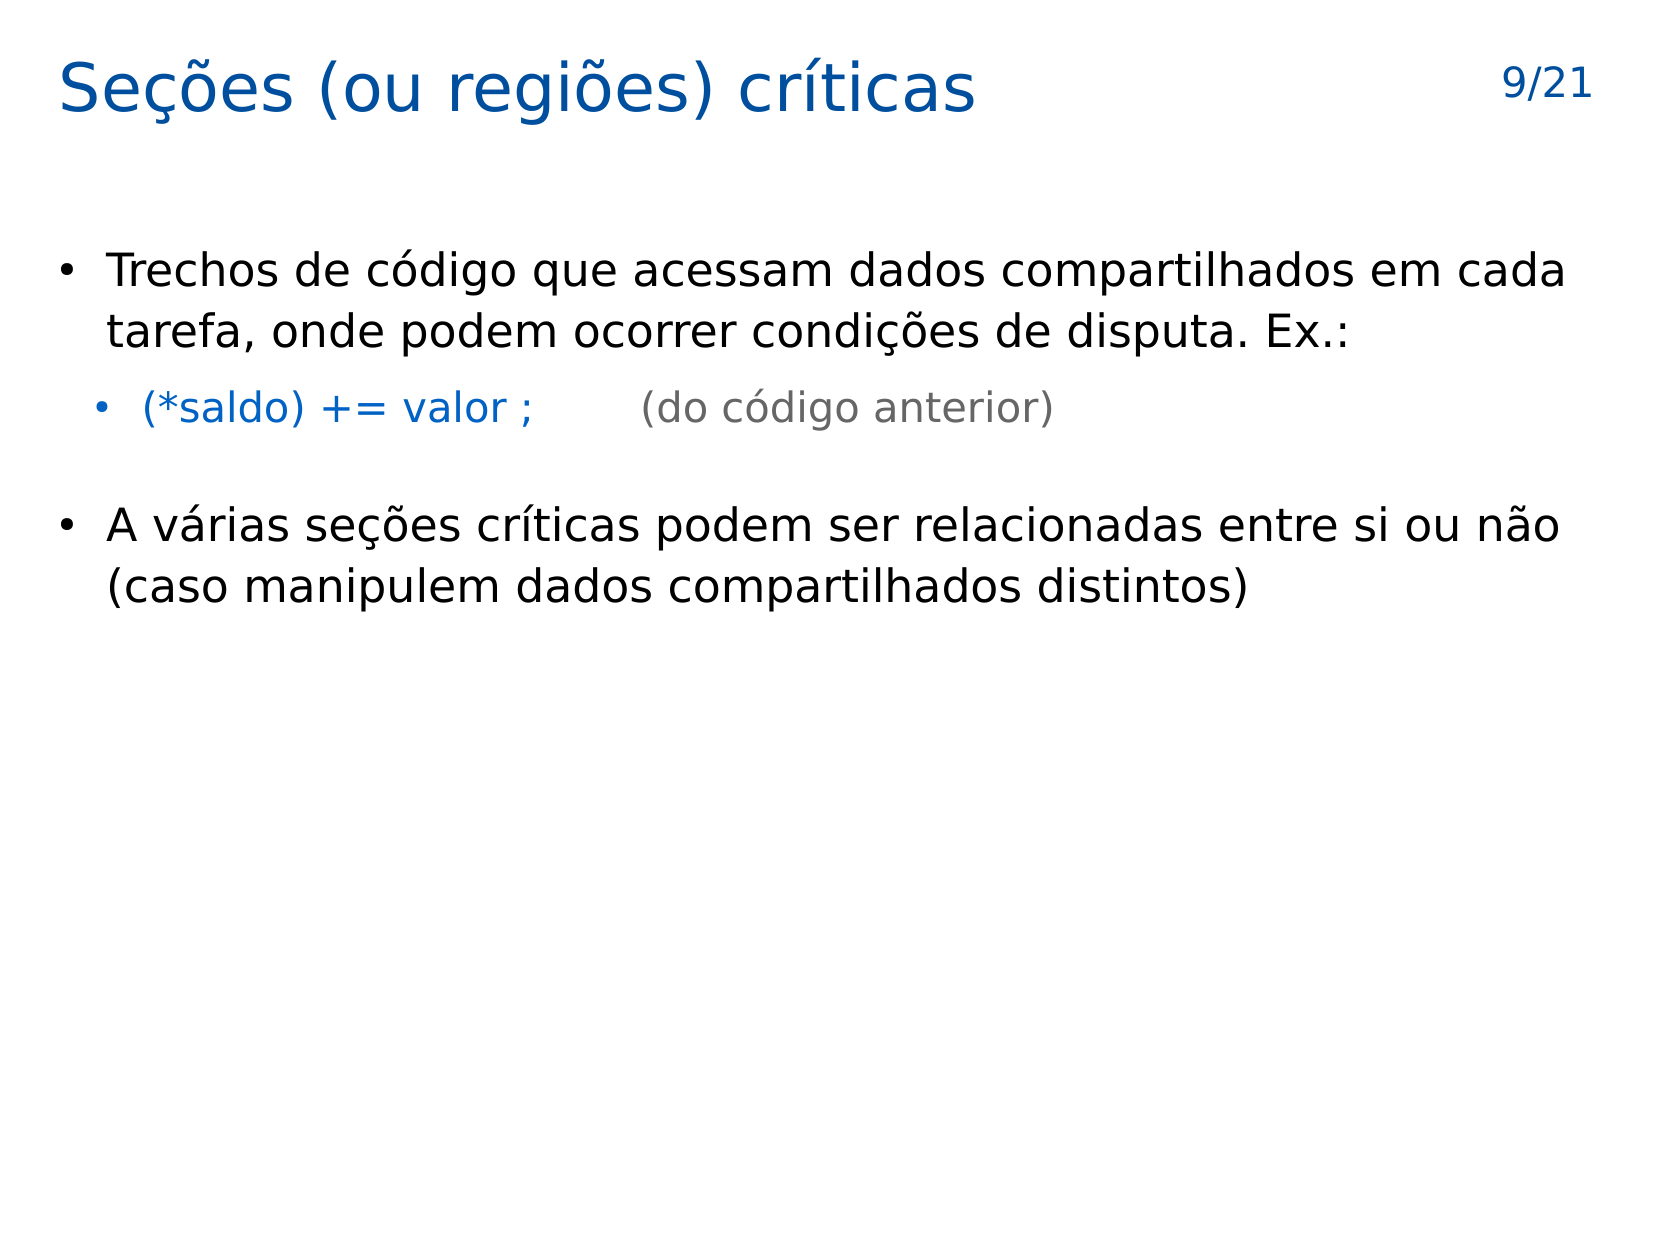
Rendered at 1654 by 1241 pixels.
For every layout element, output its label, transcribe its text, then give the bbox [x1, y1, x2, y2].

list Trechos de código que acessam dados compartilhados em cada tarefa, onde podem ocorrer condições de disputa. Ex.: (*saldo) += valor ; (do código anterior) A várias seções críticas podem ser relacionadas entre si ou não (caso manipulem dados compartilhados distintos) [59, 236, 1595, 1211]
title Seções (ou regiões) críticas [59, 29, 1625, 148]
